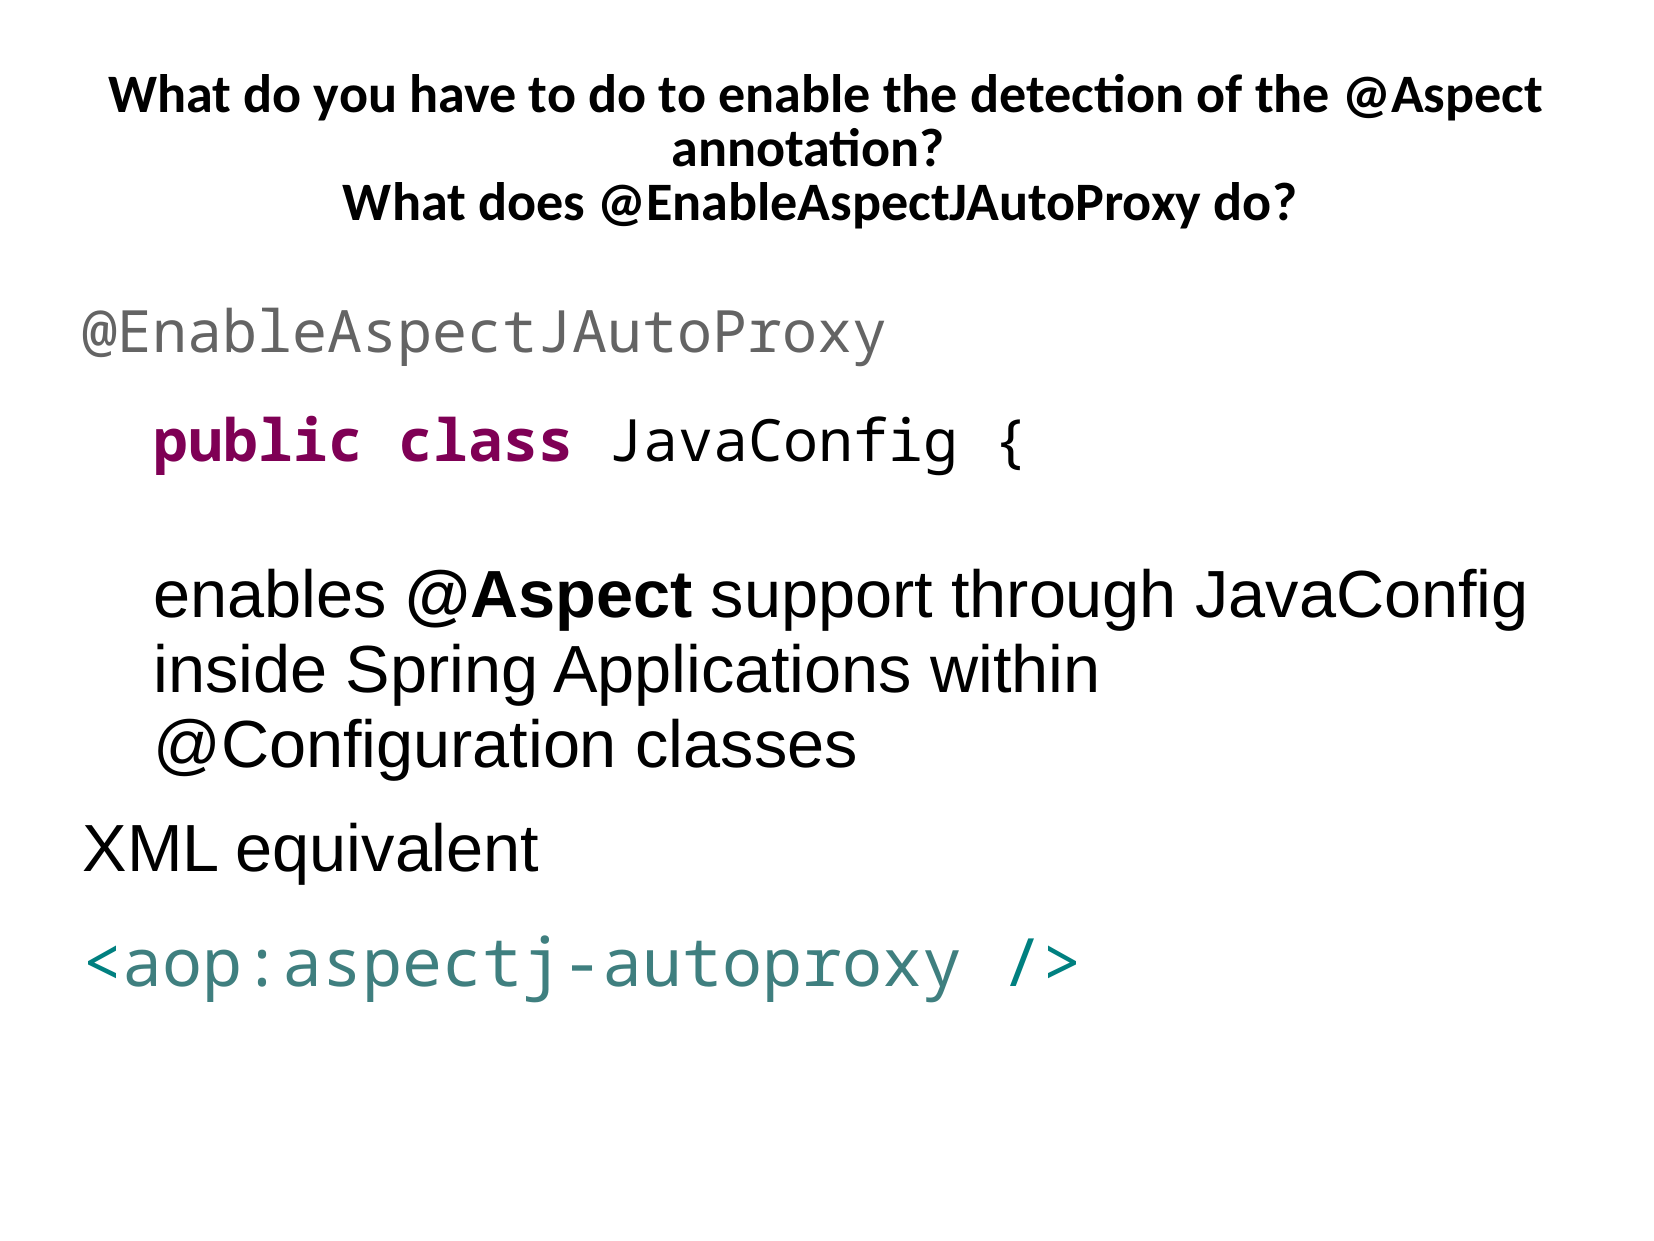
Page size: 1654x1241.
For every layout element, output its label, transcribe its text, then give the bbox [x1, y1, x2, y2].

list @EnableAspectJAutoProxy public class JavaConfig { enables @Aspect support through JavaConfig inside Spring Applications within @Configuration classes XML equivalent <aop:aspectj-autoproxy /> [82, 290, 1571, 1191]
title What do you have to do to enable the detection of the @Aspect annotation? What does @EnableAspectJAutoProxy do? [82, 49, 1571, 257]
